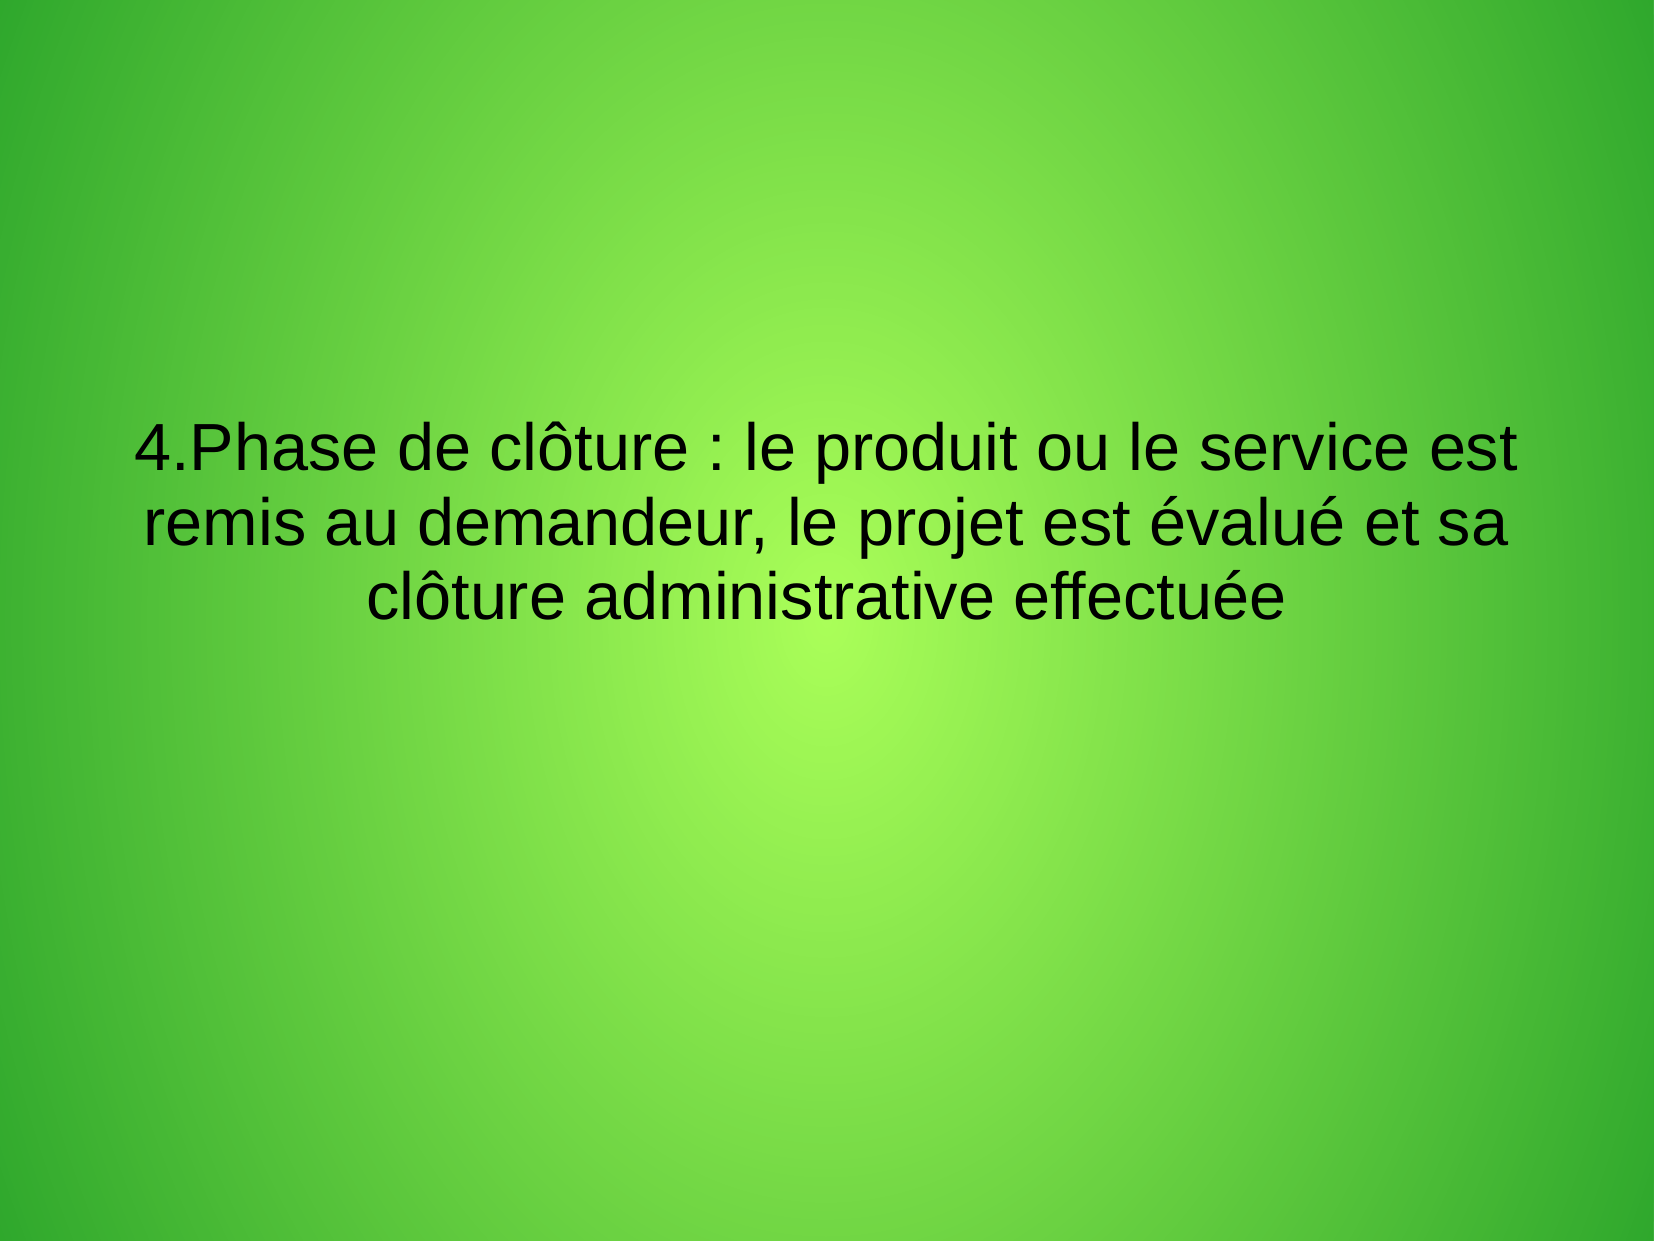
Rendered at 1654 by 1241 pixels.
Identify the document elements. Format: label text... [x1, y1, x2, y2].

subtitle 4.Phase de clôture : le produit ou le service est remis au demandeur, le projet est évalué et sa clôture administrative effectuée [82, 47, 1571, 997]
